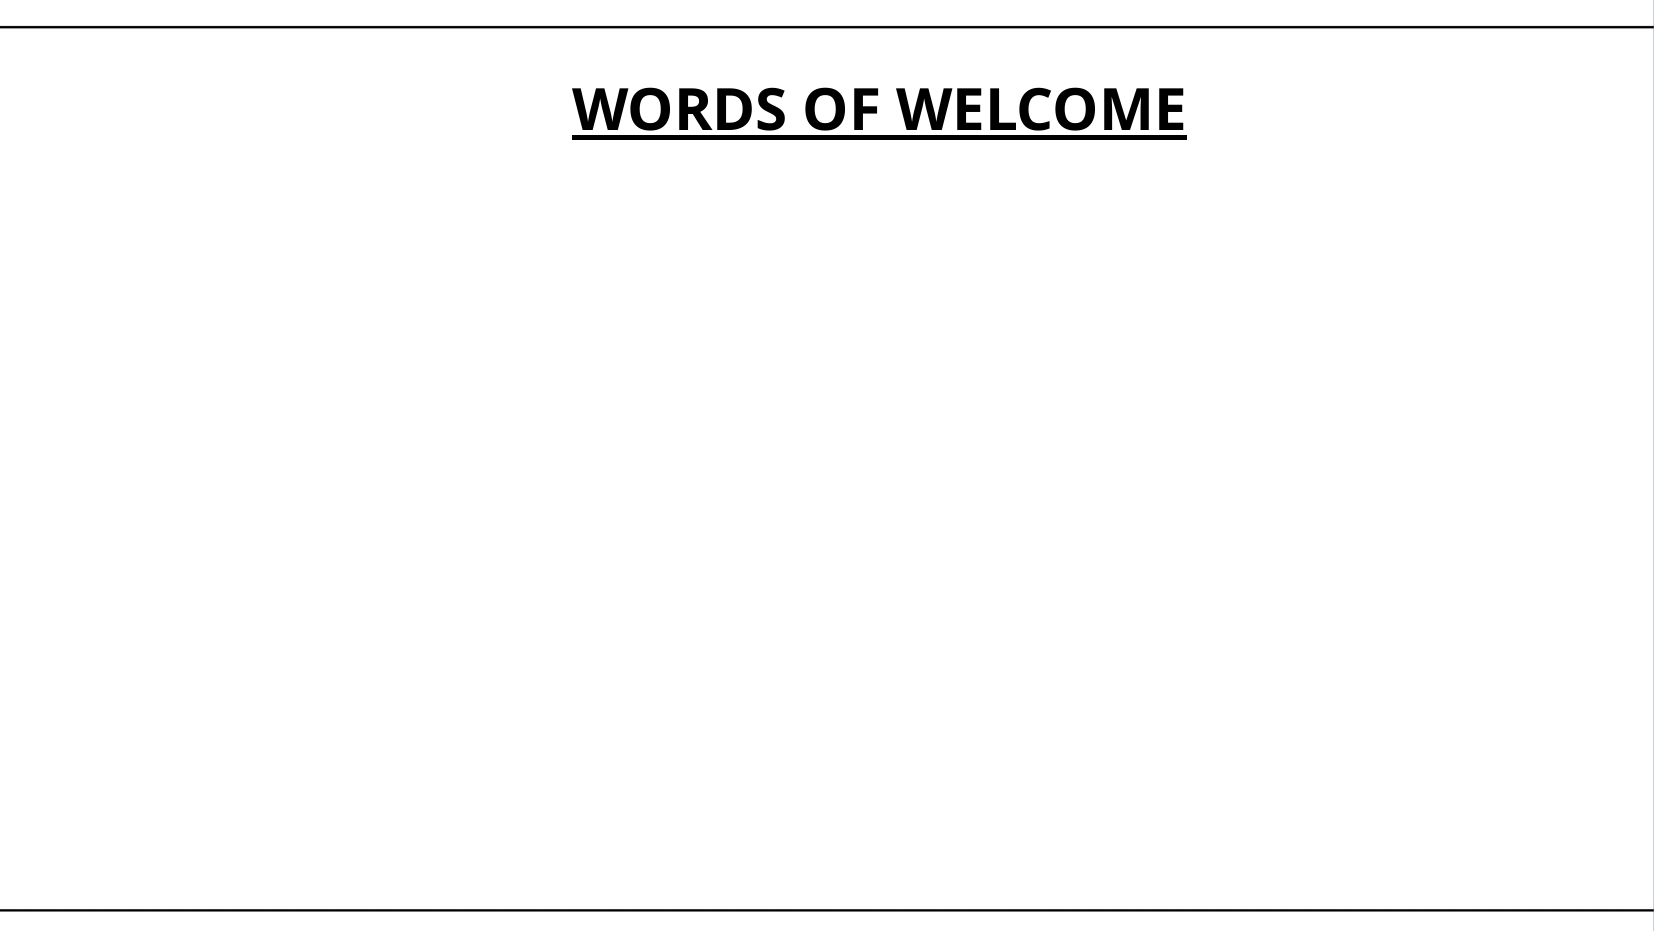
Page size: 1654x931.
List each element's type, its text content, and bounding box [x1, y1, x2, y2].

text_box WORDS OF WELCOME [557, 61, 1195, 154]
picture [0, 0, 1654, 931]
